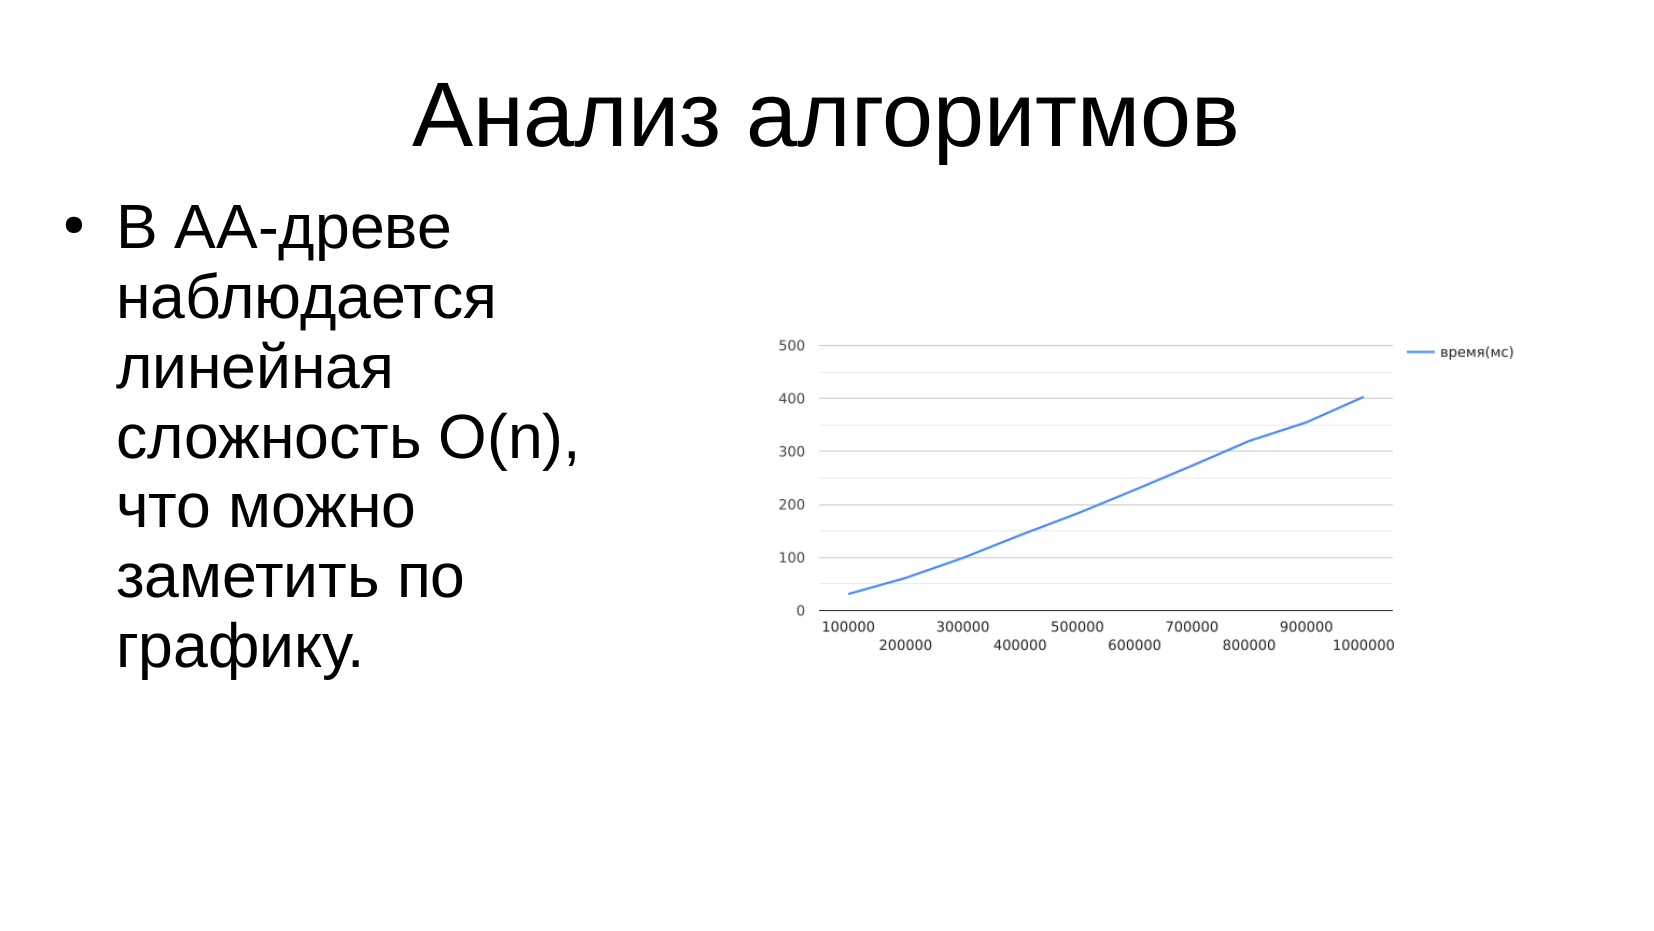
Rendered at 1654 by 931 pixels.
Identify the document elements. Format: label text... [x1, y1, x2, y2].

list В АА-древе наблюдается линейная сложность O(n), что можно заметить по графику. [45, 192, 676, 838]
picture [675, 262, 1536, 693]
title Анализ алгоритмов [82, 37, 1571, 193]
